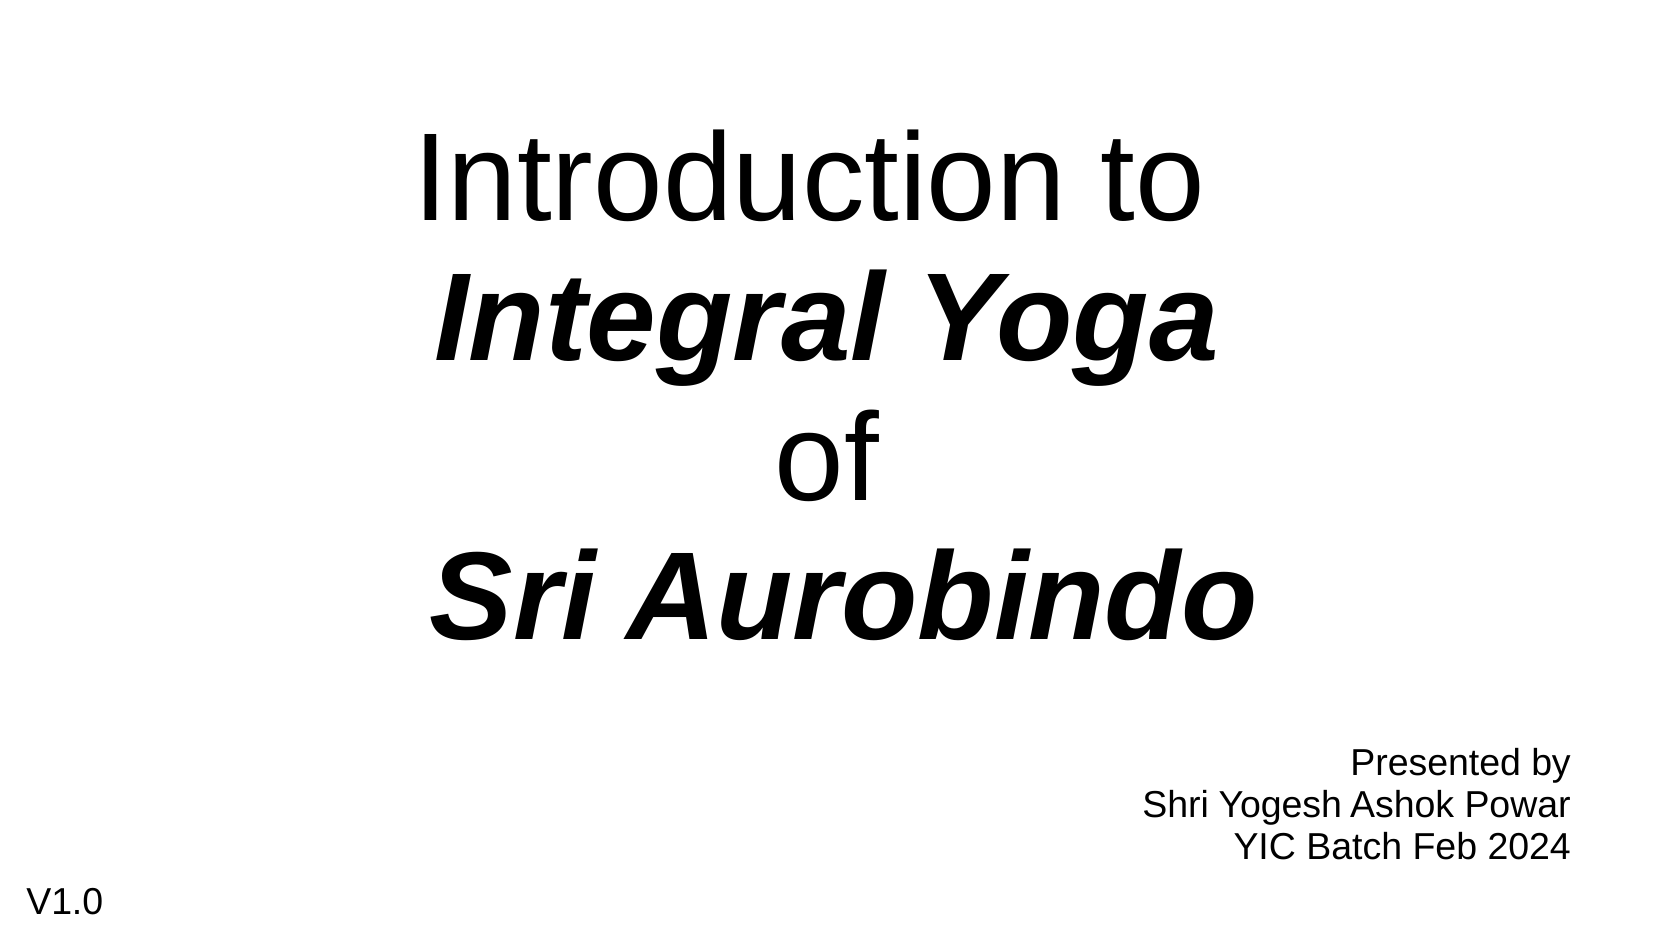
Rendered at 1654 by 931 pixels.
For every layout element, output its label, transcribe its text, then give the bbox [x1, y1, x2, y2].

text_box V1.0 [11, 873, 119, 931]
subtitle Introduction to Integral Yoga of Sri Aurobindo Presented by Shri Yogesh Ashok Powar YIC Batch Feb 2024 [82, 107, 1571, 868]
